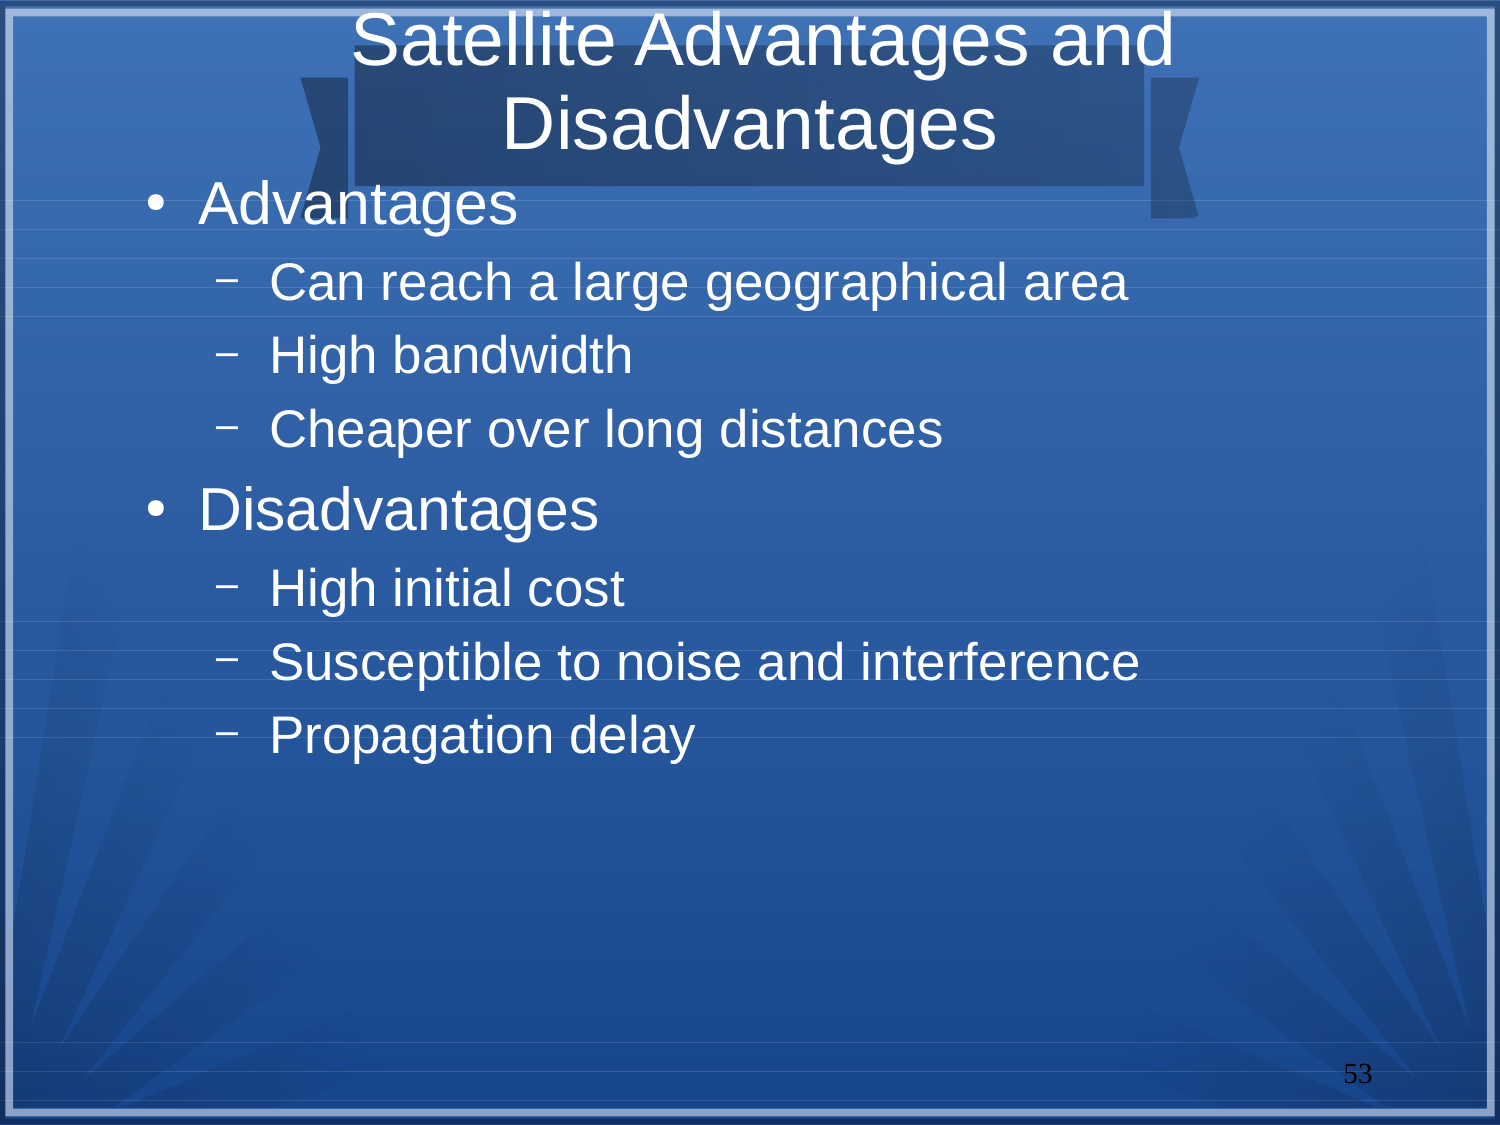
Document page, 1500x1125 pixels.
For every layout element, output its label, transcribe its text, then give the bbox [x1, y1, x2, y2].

list Advantages Can reach a large geographical area High bandwidth Cheaper over long distances Disadvantages High initial cost Susceptible to noise and interference Propagation delay [112, 162, 1388, 1025]
text_box 47 [1074, 1050, 1388, 1125]
title Satellite Advantages and Disadvantages [112, 0, 1388, 162]
